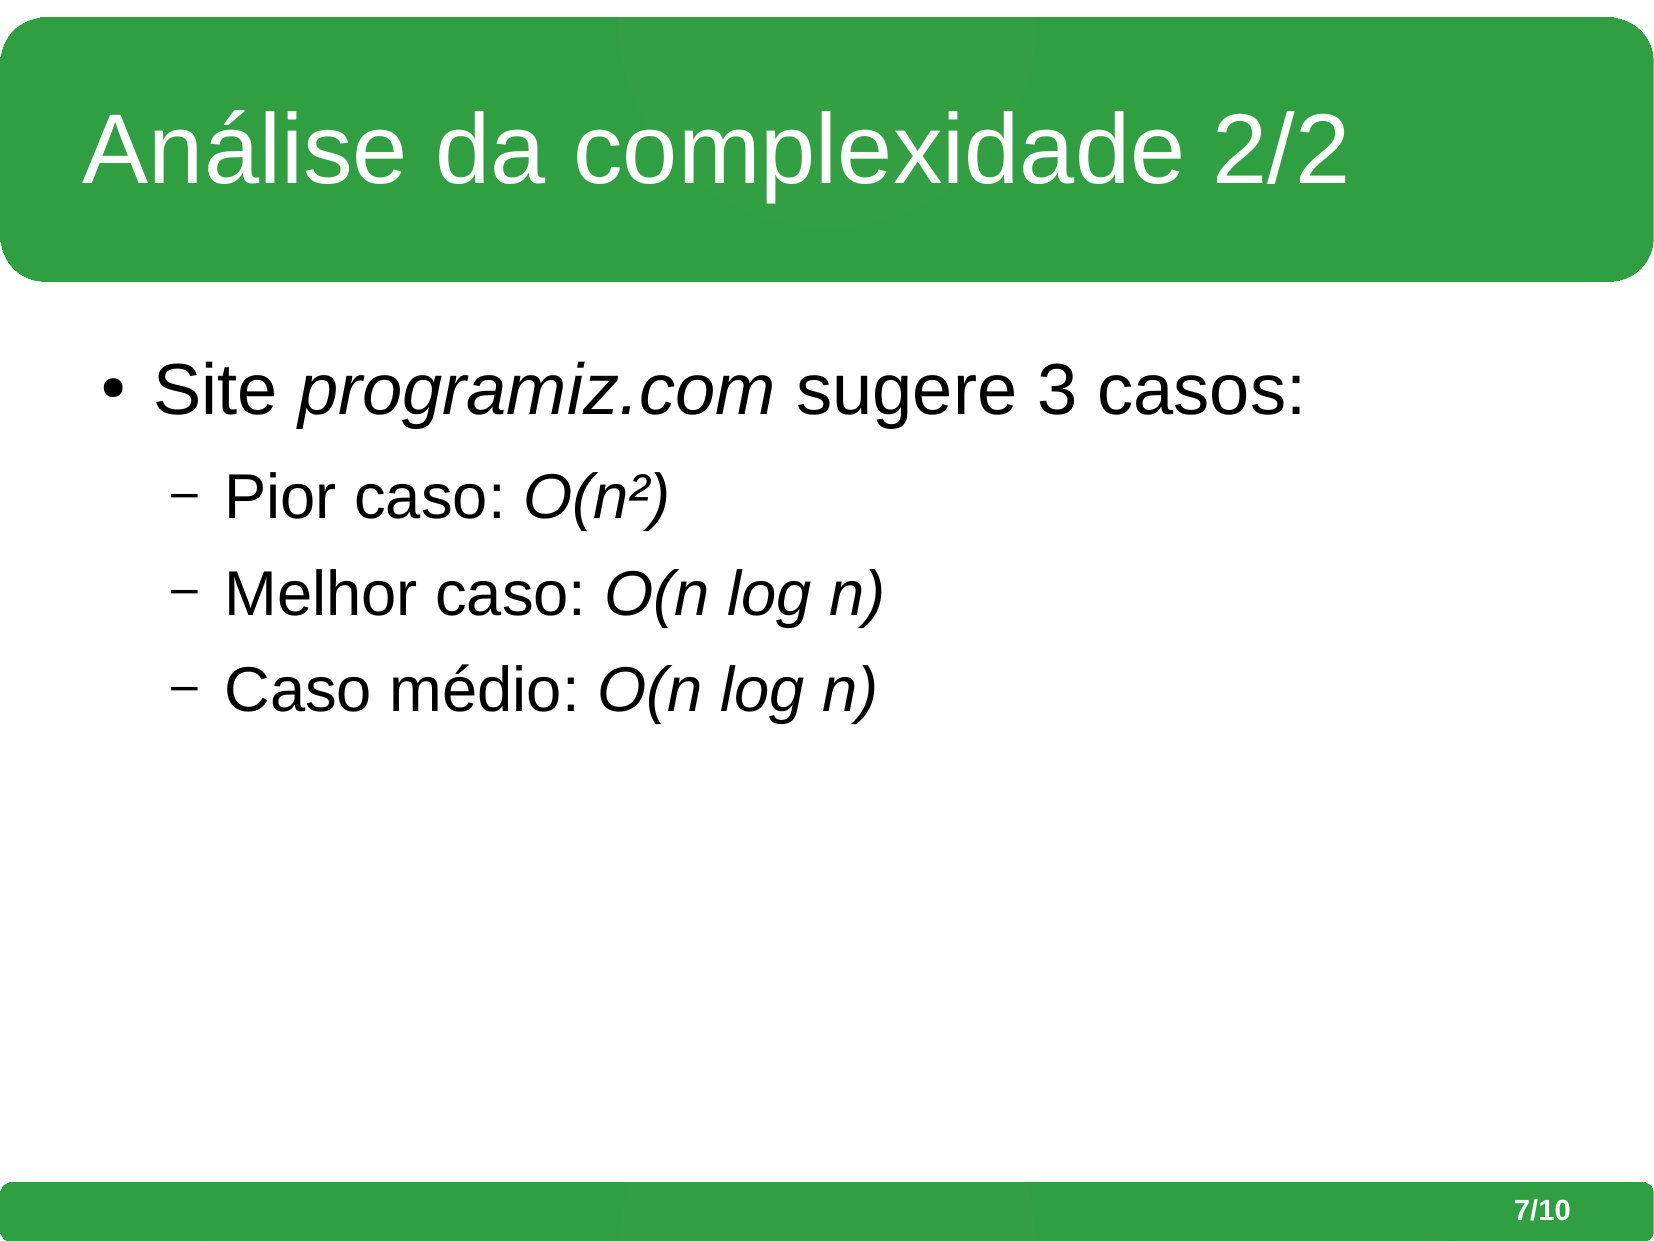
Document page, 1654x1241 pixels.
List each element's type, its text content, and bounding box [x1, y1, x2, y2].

title Análise da complexidade 2/2 [82, 47, 1571, 252]
list Site programiz.com sugere 3 casos: Pior caso: O(n²) Melhor caso: O(n log n) Caso médio: O(n log n) [82, 349, 1571, 1069]
